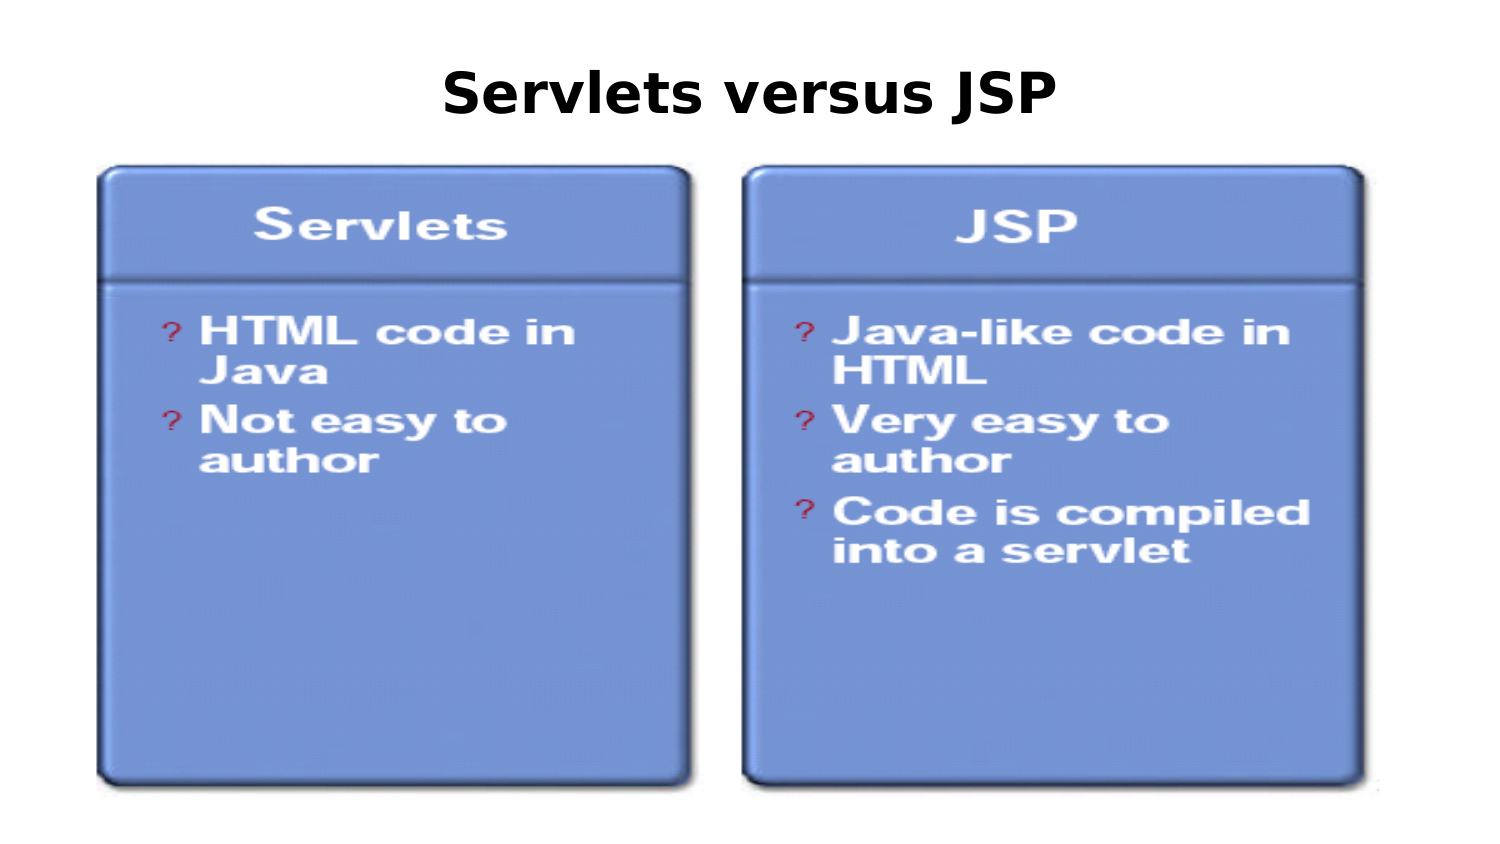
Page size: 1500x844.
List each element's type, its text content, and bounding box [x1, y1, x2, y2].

title Servlets versus JSP [75, 33, 1425, 133]
chart [75, 153, 1395, 807]
